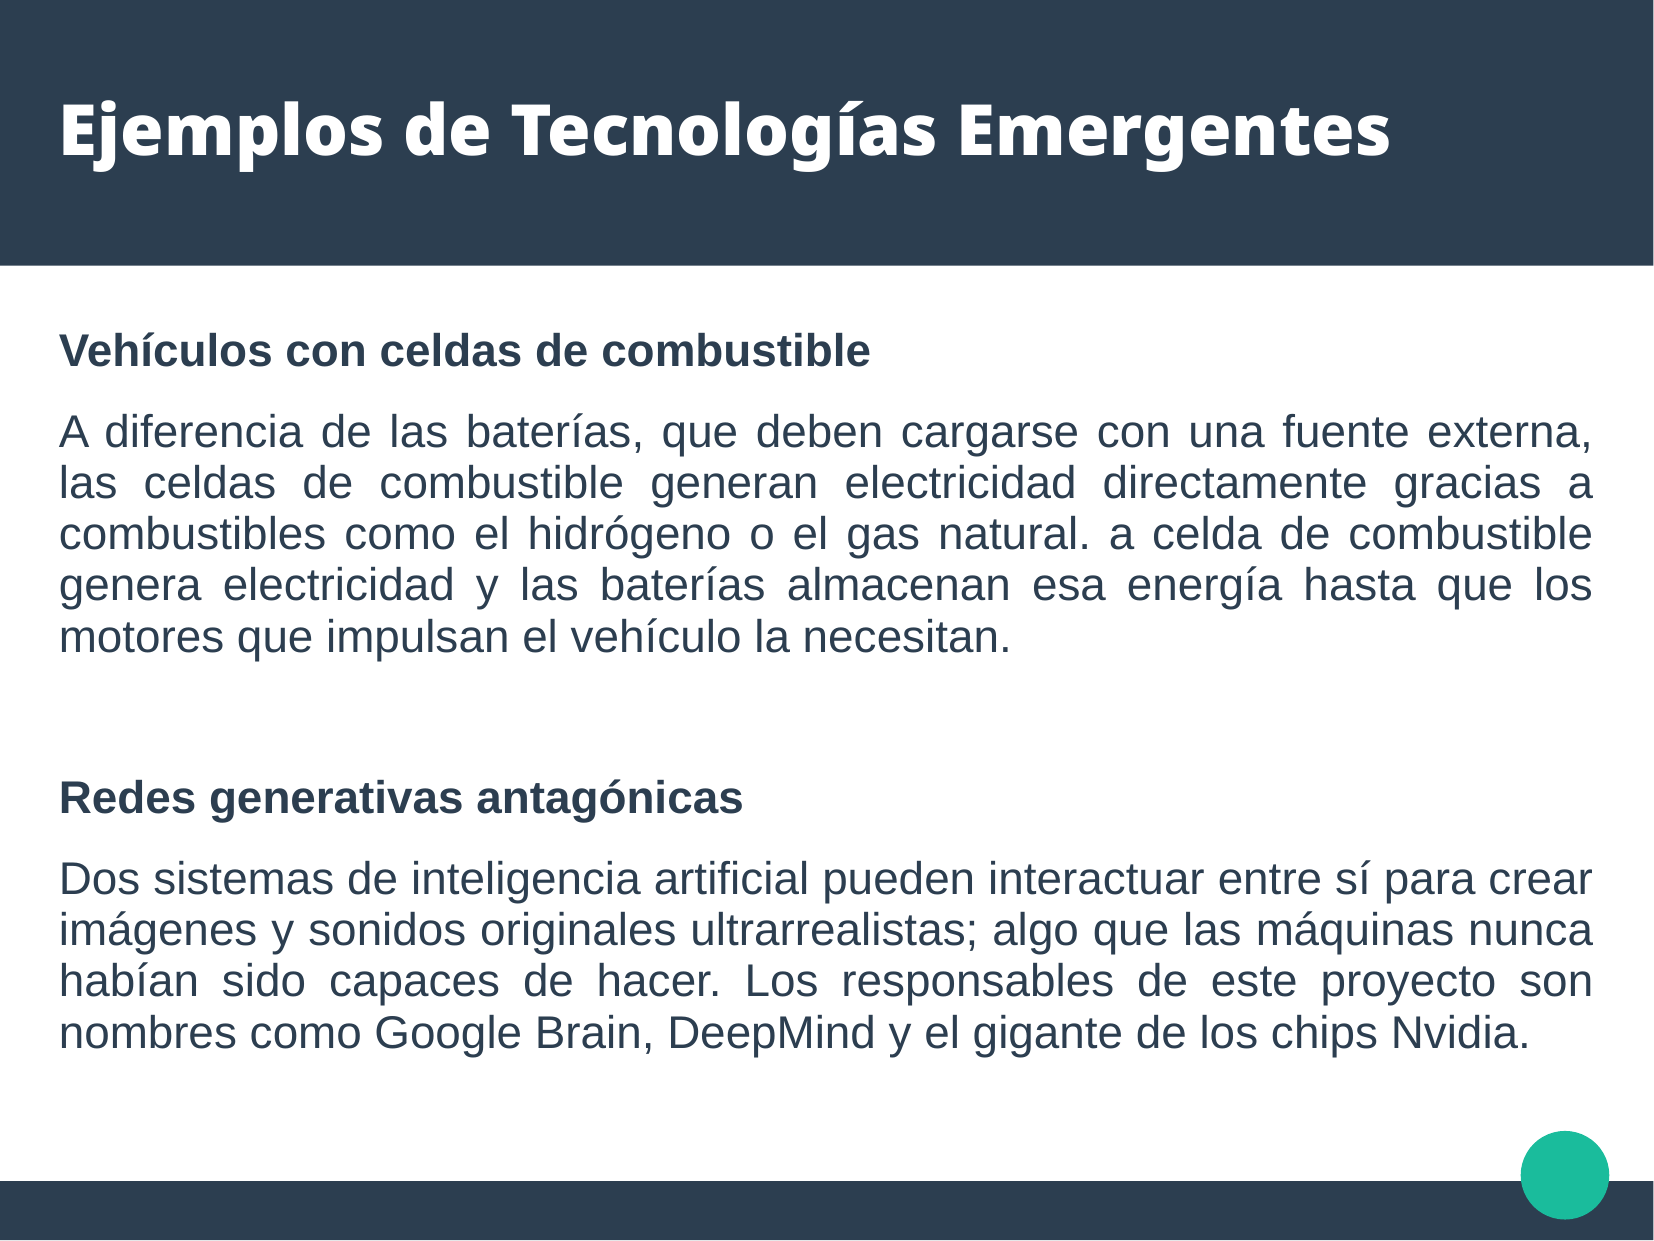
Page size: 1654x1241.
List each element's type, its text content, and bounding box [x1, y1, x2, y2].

list Vehículos con celdas de combustible A diferencia de las baterías, que deben cargarse con una fuente externa, las celdas de combustible generan electricidad directamente gracias a combustibles como el hidrógeno o el gas natural. a celda de combustible genera electricidad y las baterías almacenan esa energía hasta que los motores que impulsan el vehículo la necesitan. Redes generativas antagónicas Dos sistemas de inteligencia artificial pueden interactuar entre sí para crear imágenes y sonidos originales ultrarrealistas; algo que las máquinas nunca habían sido capaces de hacer. Los responsables de este proyecto son nombres como Google Brain, DeepMind y el gigante de los chips Nvidia. [59, 324, 1595, 1152]
title Ejemplos de Tecnologías Emergentes [59, 49, 1595, 207]
